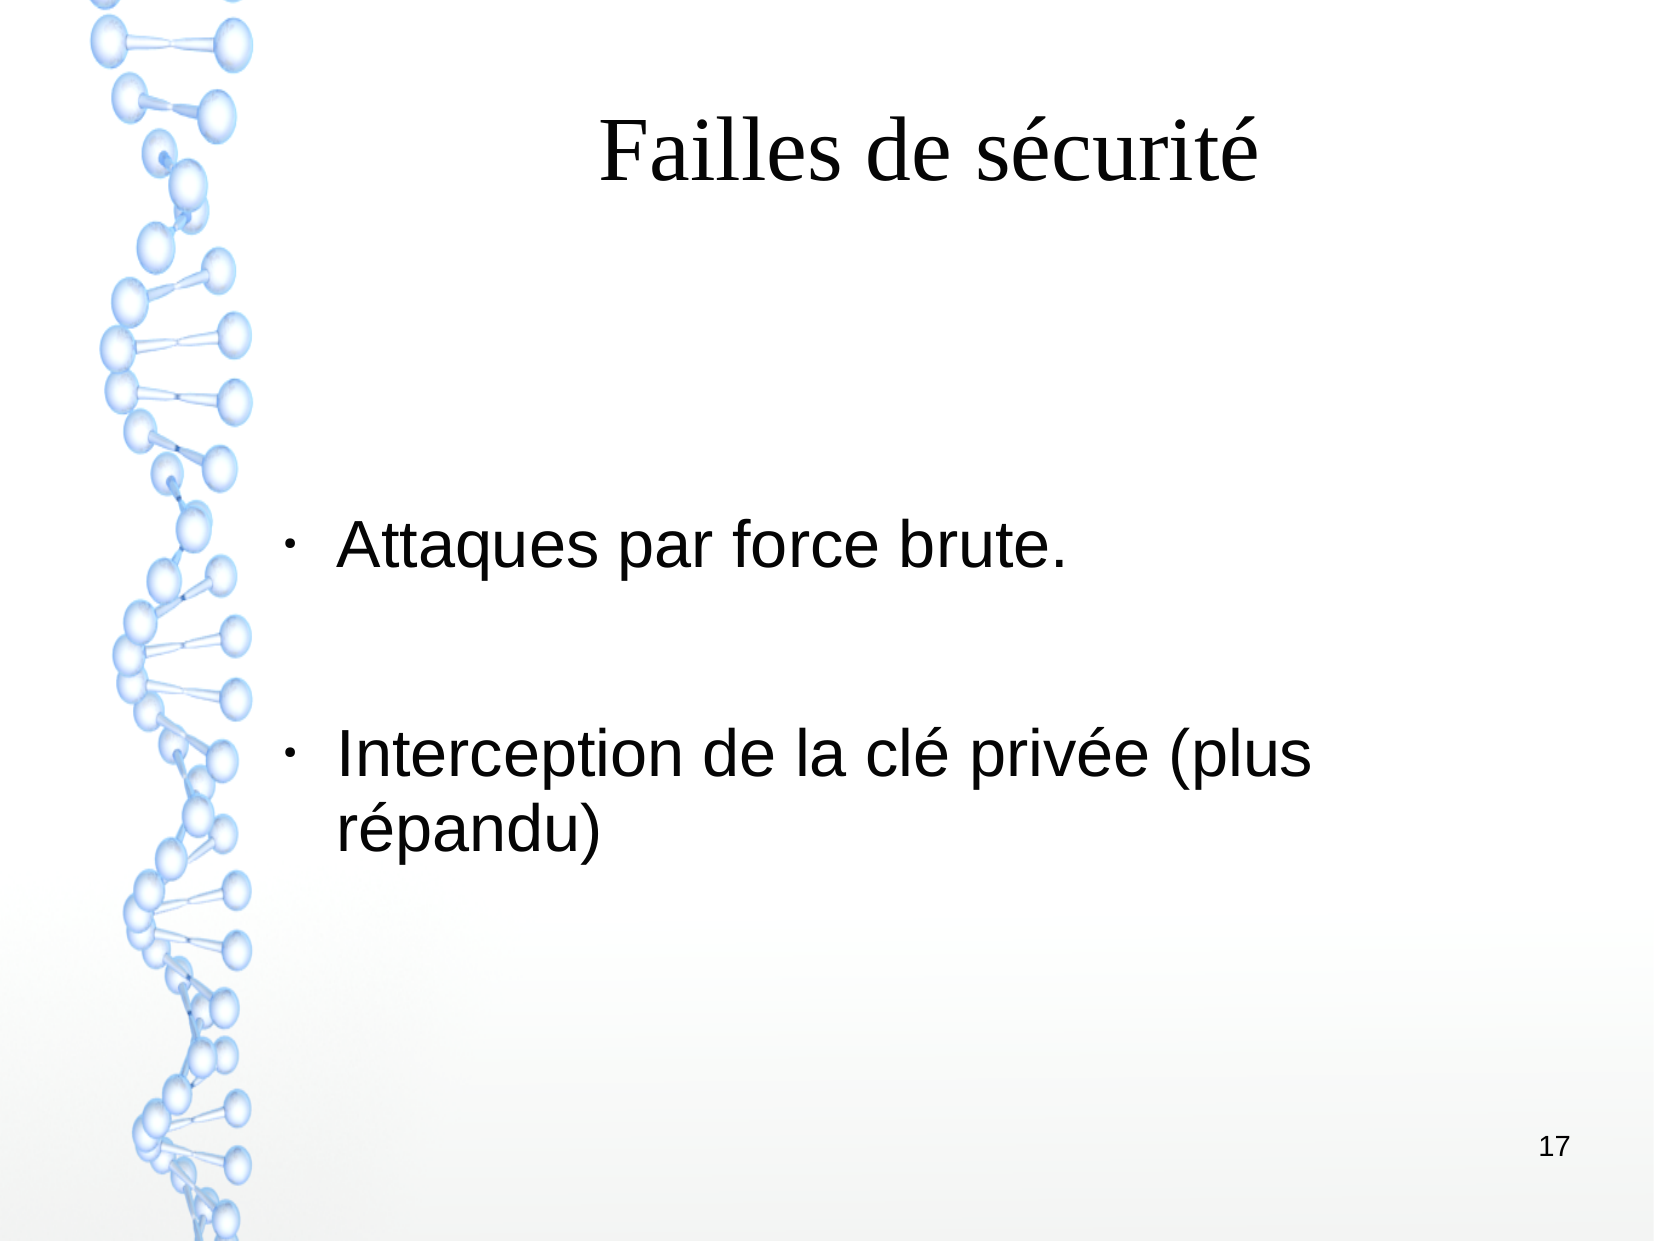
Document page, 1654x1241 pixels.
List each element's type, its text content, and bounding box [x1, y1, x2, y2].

picture [0, 0, 1654, 1241]
title Failles de sécurité [265, 47, 1595, 252]
list Attaques par force brute. Interception de la clé privée (plus répandu) [265, 299, 1595, 1019]
